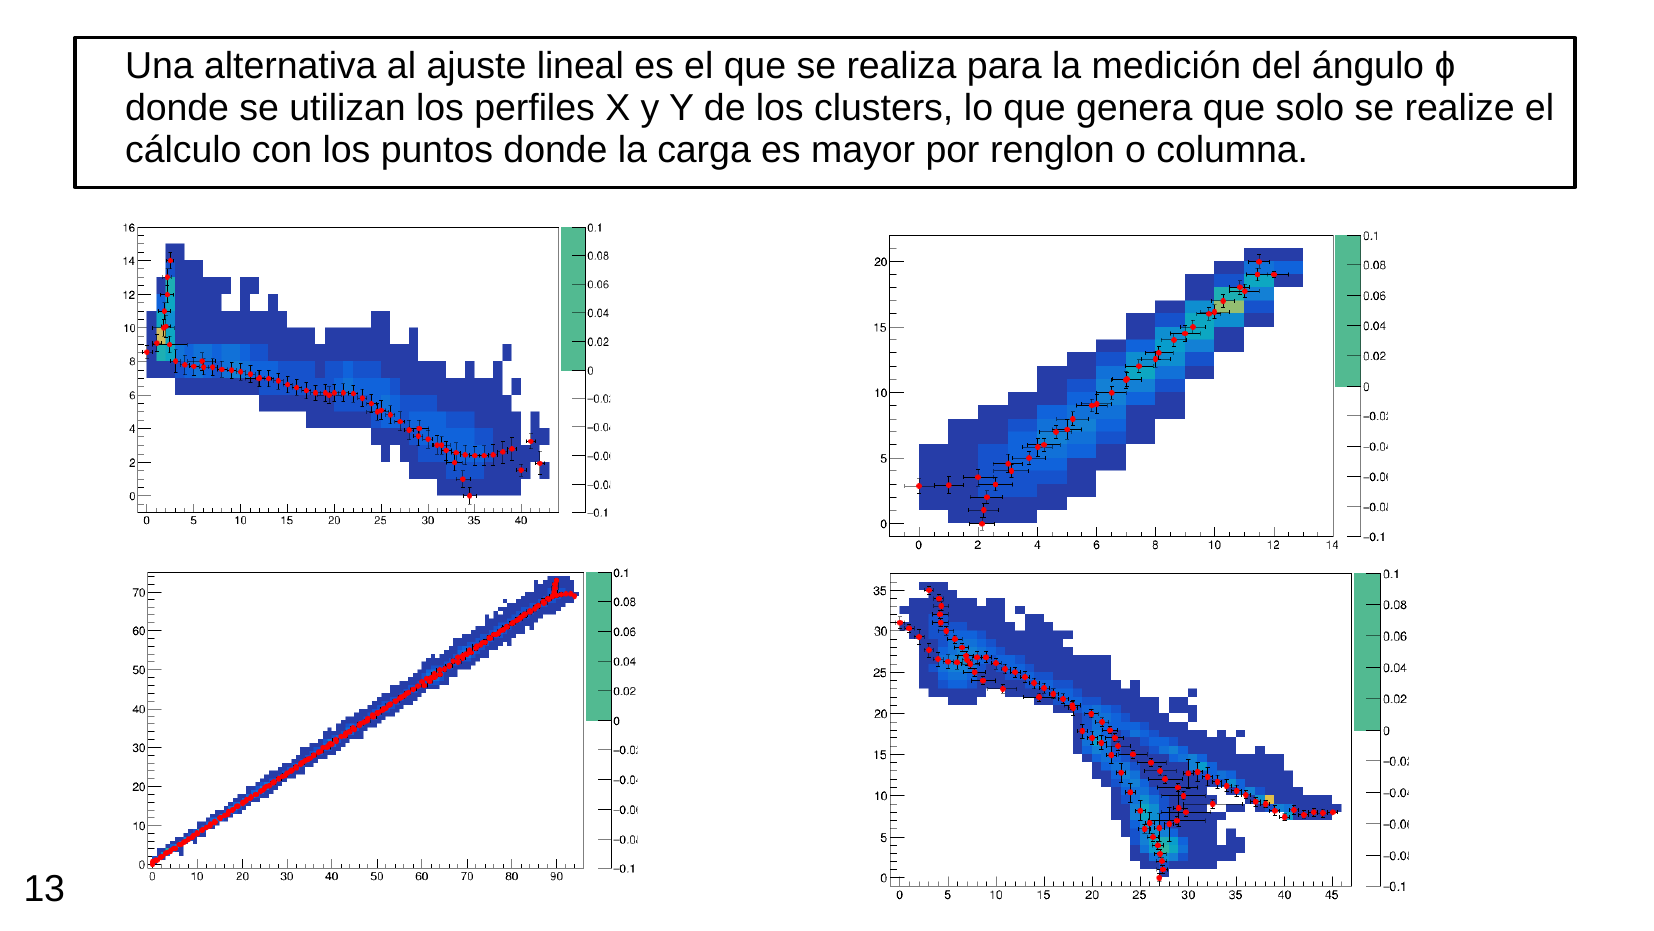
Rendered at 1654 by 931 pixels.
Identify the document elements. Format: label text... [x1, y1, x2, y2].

picture [862, 562, 1409, 901]
text_box <number> [8, 860, 638, 931]
picture [862, 225, 1388, 550]
picture [112, 217, 611, 526]
picture [121, 562, 638, 901]
text_box Una alternativa al ajuste lineal es el que se realiza para la medición del ángulo ɸ donde se utilizan los perfiles X y Y de los clusters, lo que genera que solo se realize el cálculo con los puntos donde la carga es mayor por renglon o columna. [75, 37, 1576, 188]
